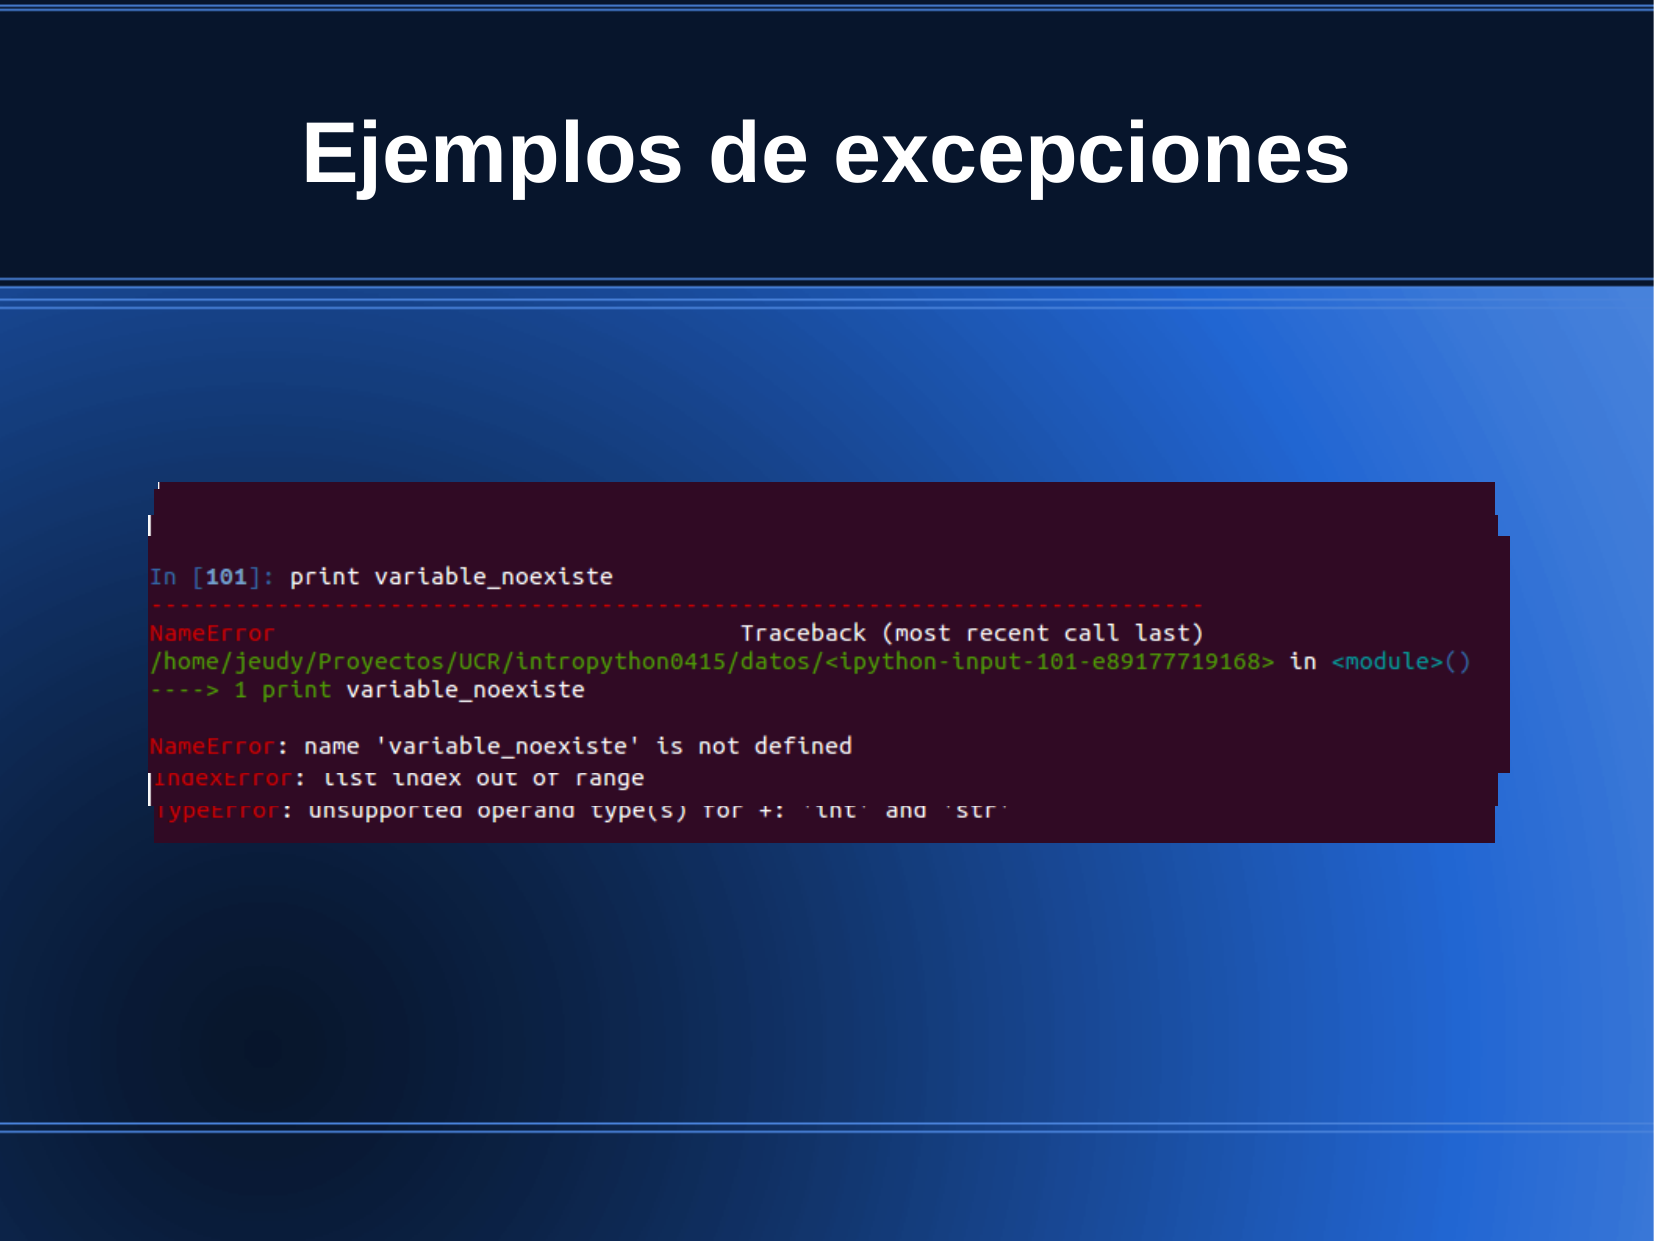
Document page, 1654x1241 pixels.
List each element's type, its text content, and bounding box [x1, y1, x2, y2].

title Ejemplos de excepciones [82, 49, 1571, 257]
picture [0, 0, 1654, 1241]
